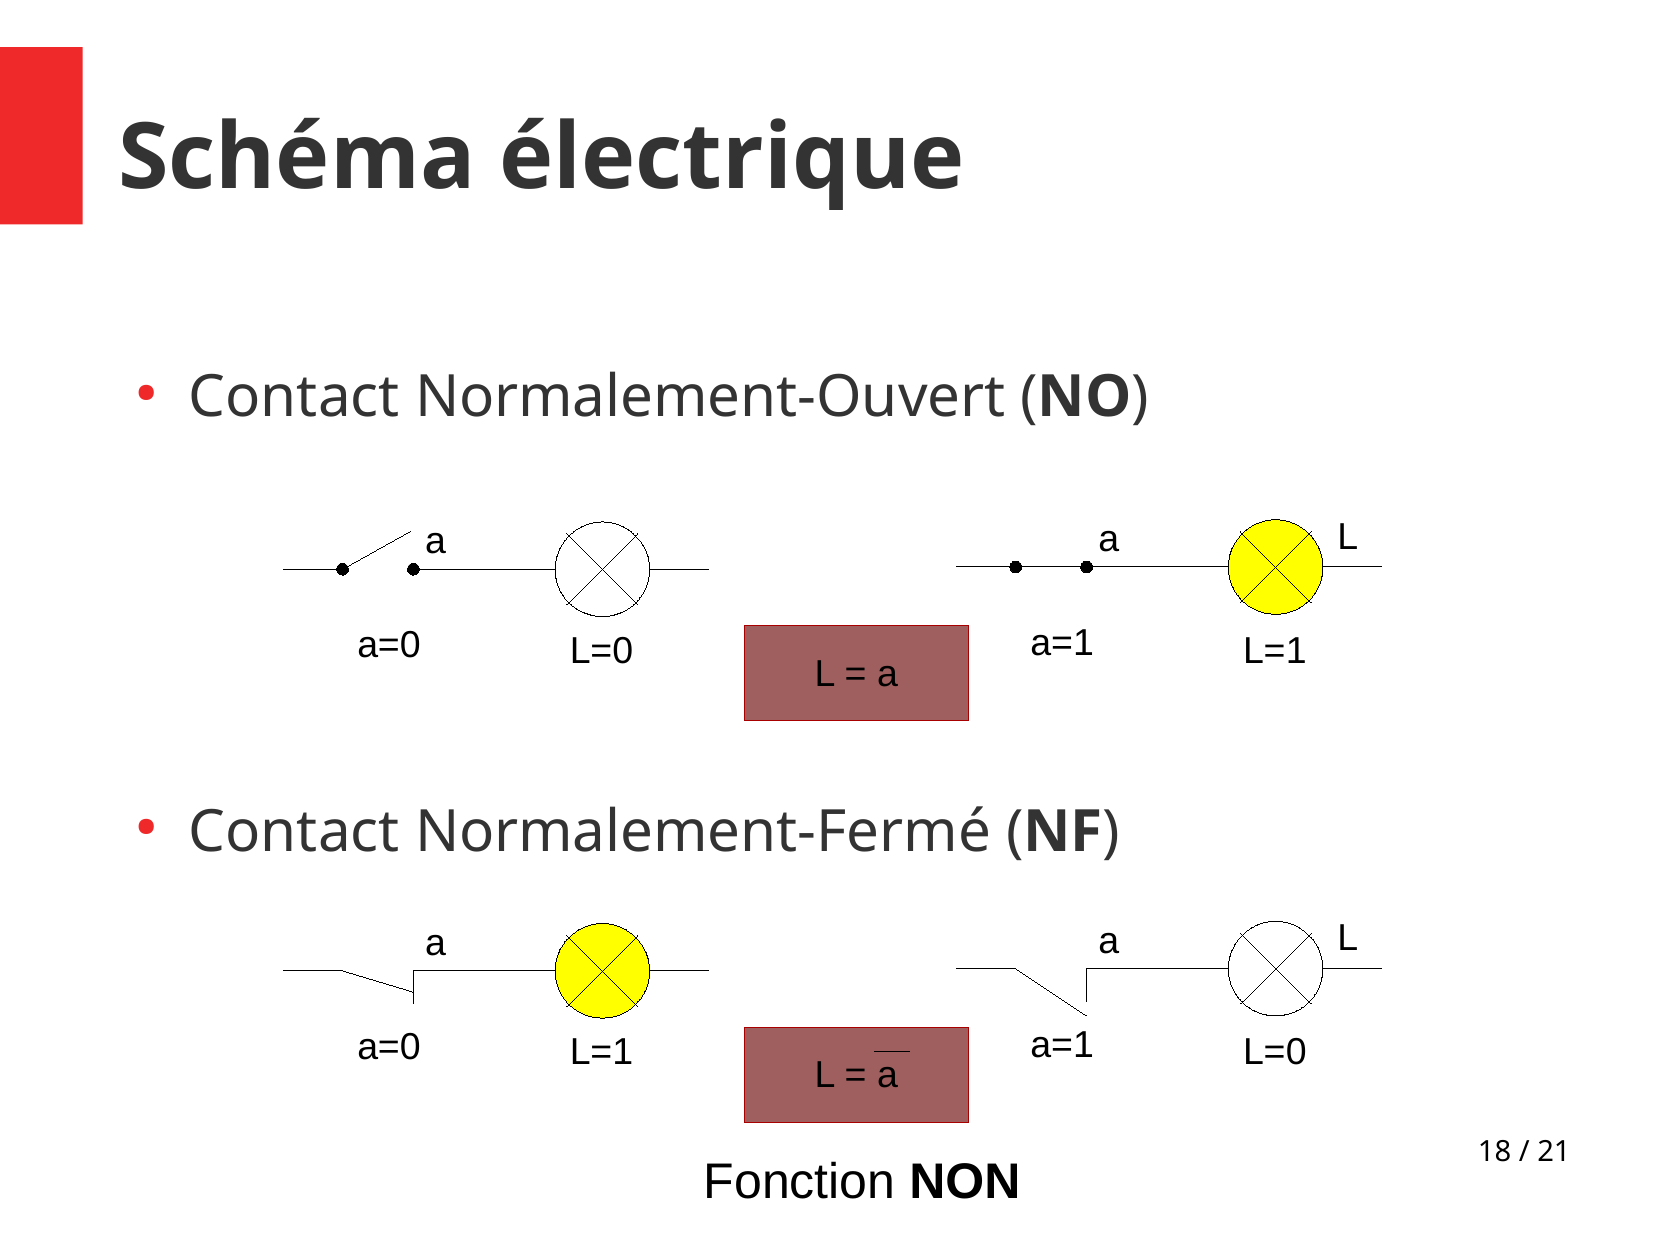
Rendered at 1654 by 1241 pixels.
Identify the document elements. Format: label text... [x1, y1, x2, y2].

text_box a=1 [1015, 1015, 1109, 1073]
text_box a [410, 913, 461, 971]
text_box a [1083, 911, 1134, 969]
text_box L=1 [555, 1023, 662, 1123]
text_box a=0 [342, 1017, 436, 1075]
text_box [1228, 519, 1322, 615]
text_box L=1 [1228, 621, 1335, 721]
text_box a [410, 512, 461, 570]
title Schéma électrique [118, 49, 1571, 257]
text_box [1009, 561, 1022, 573]
text_box [1080, 561, 1093, 573]
text_box L = a [744, 1027, 969, 1123]
text_box a=0 [342, 616, 436, 674]
text_box L=0 [555, 621, 662, 721]
text_box Fonction NON [673, 1145, 1052, 1217]
text_box L [1322, 909, 1406, 981]
text_box [407, 563, 420, 576]
text_box [336, 563, 349, 576]
text_box L = a [744, 625, 969, 721]
text_box [555, 923, 650, 1019]
text_box L=0 [1228, 1023, 1335, 1123]
text_box L [1322, 507, 1406, 579]
text_box a=1 [1015, 614, 1109, 671]
text_box a [1083, 510, 1134, 567]
list Contact Normalement-Ouvert (NO) Contact Normalement-Fermé (NF) [118, 354, 1536, 1074]
